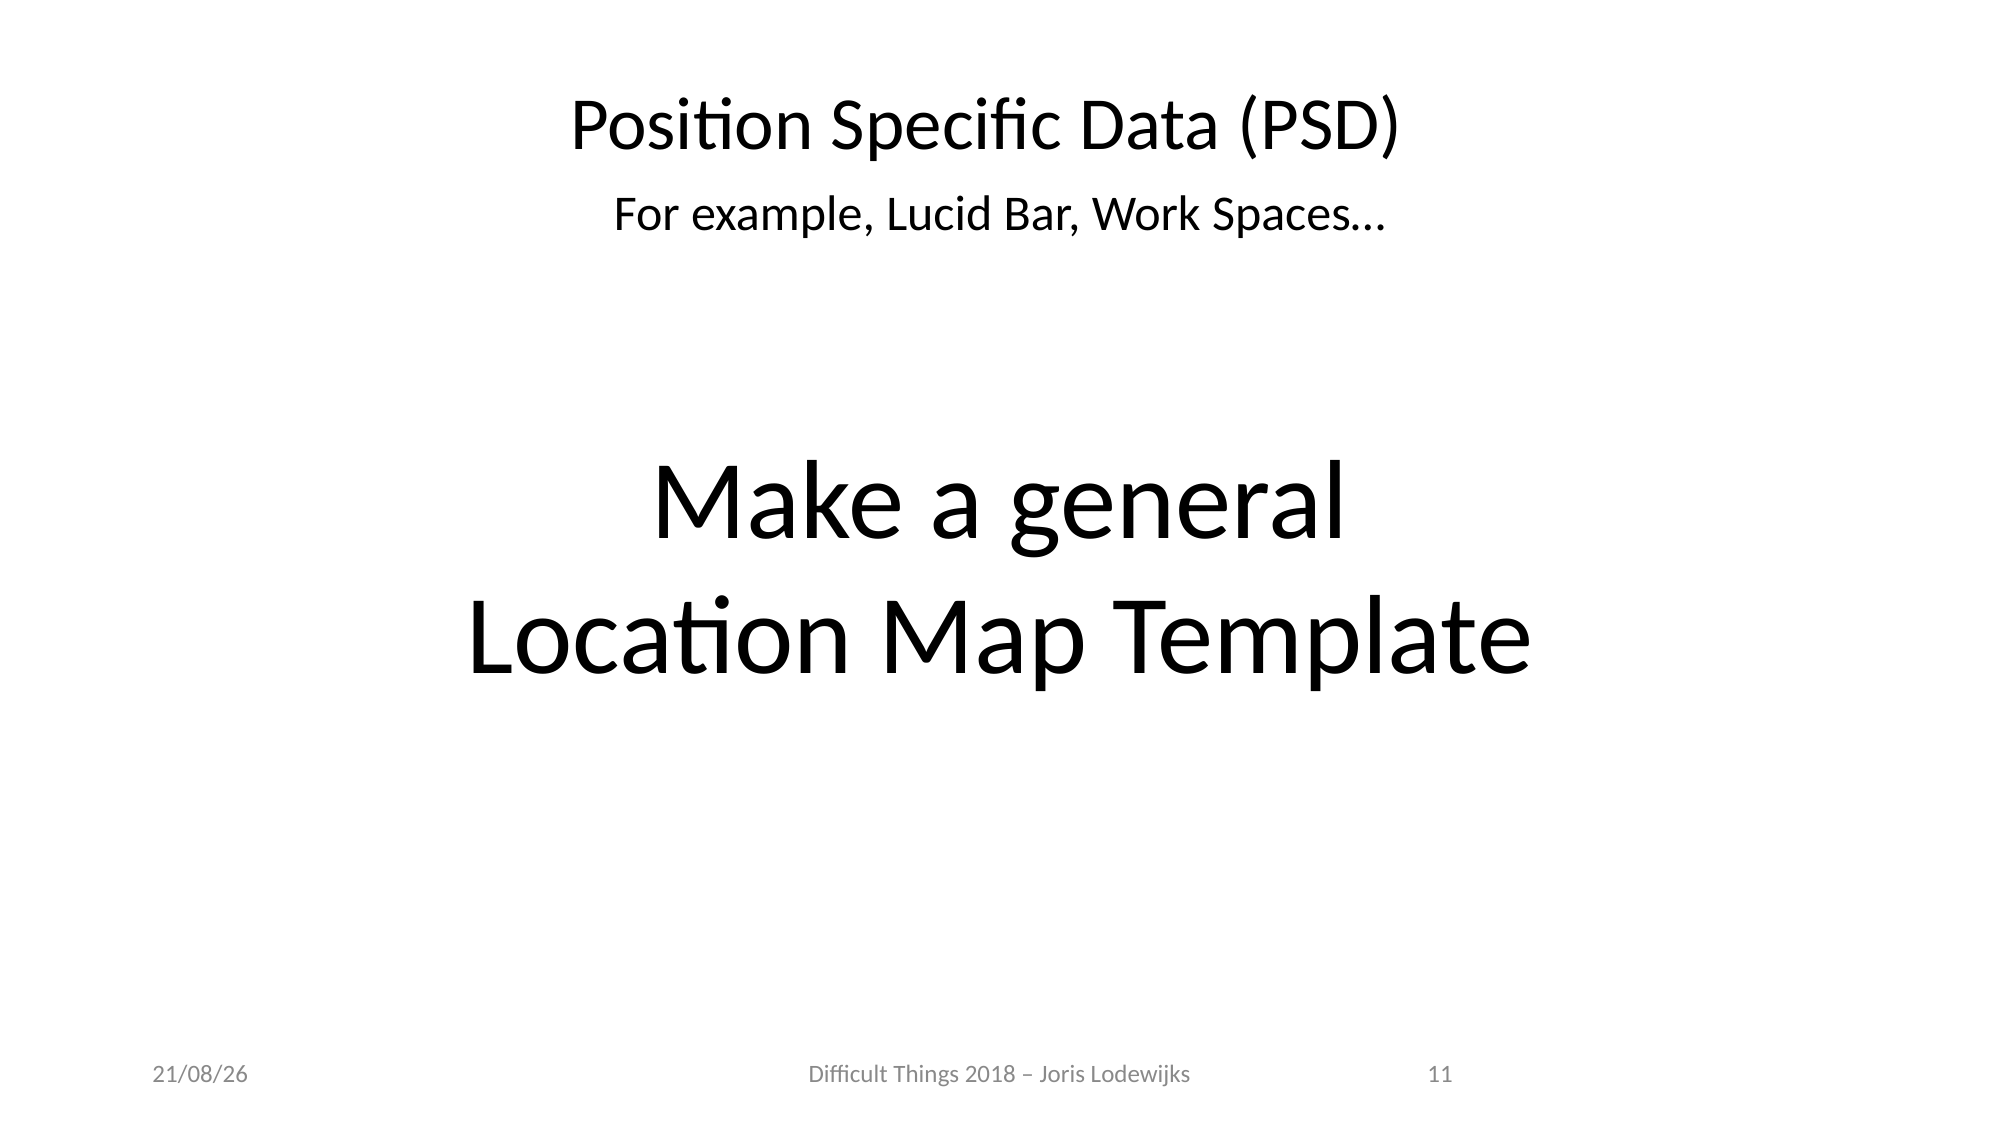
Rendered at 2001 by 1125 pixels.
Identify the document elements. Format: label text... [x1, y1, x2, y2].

text_box For example, Lucid Bar, Work Spaces… [537, 172, 1463, 249]
text_box [137, 1042, 588, 1103]
text_box Make a general Location Map Template [434, 418, 1566, 707]
text_box Difficult Things 2018 – Joris Lodewijks [662, 1042, 1338, 1103]
text_box Position Specific Data (PSD) [377, 66, 1597, 173]
text_box [1412, 1042, 1863, 1103]
